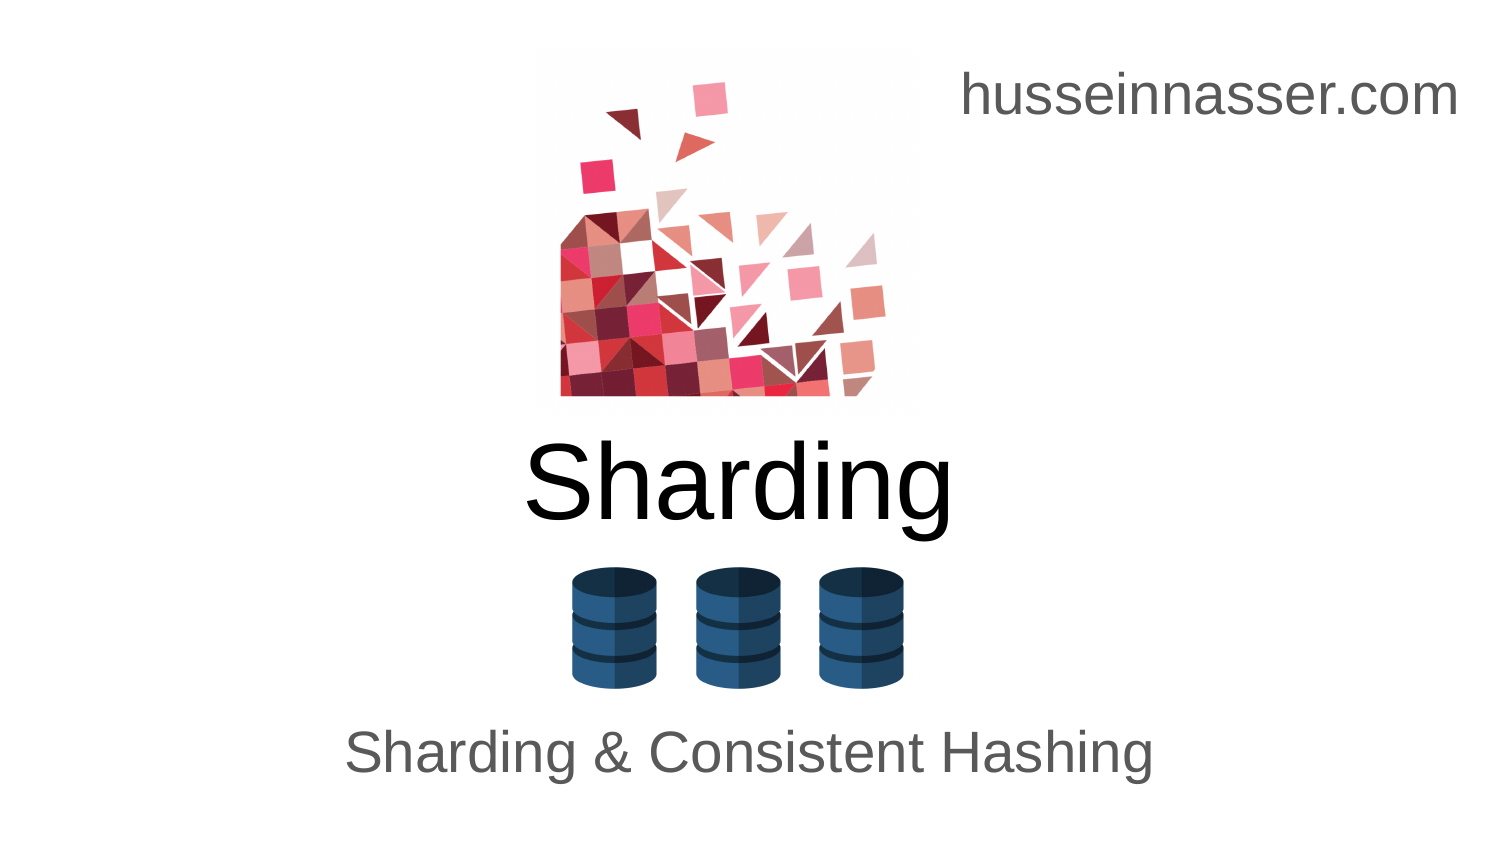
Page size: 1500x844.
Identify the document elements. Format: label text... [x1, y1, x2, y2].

picture [536, 49, 919, 414]
subtitle Sharding & Consistent Hashing [51, 699, 1449, 830]
picture [682, 555, 797, 699]
title Sharding [83, 413, 1395, 556]
subtitle husseinnasser.com [780, 41, 1500, 100]
picture [558, 555, 673, 699]
picture [805, 555, 920, 699]
